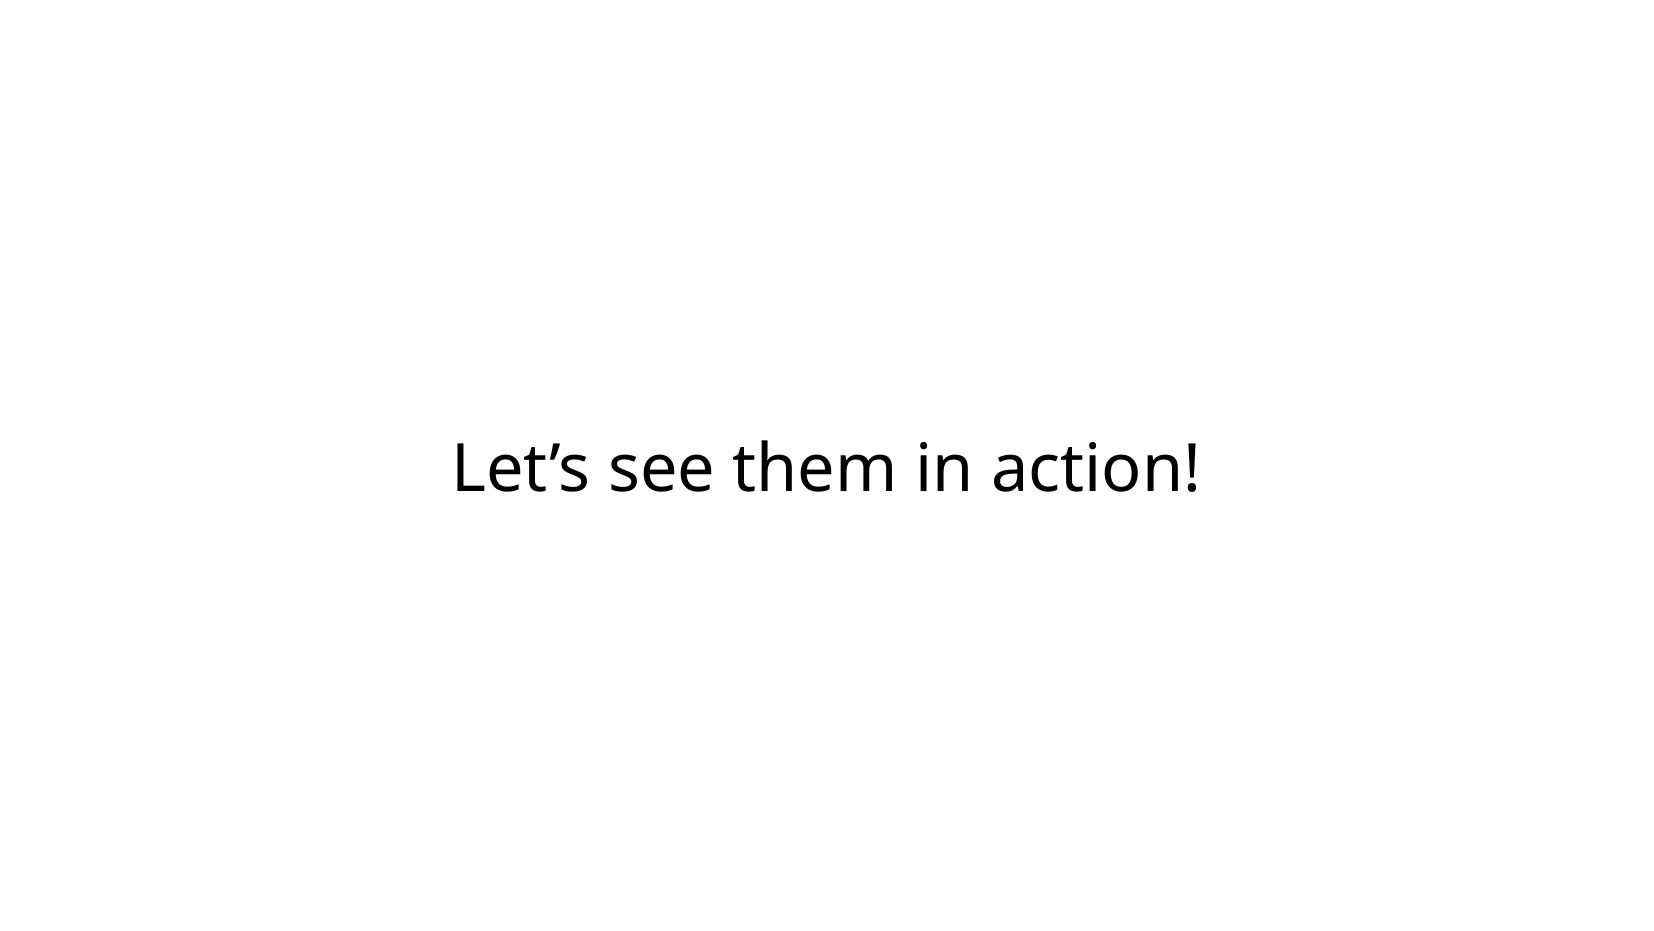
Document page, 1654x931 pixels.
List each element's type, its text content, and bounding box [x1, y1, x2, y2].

text_box Let’s see them in action! [82, 105, 1571, 826]
